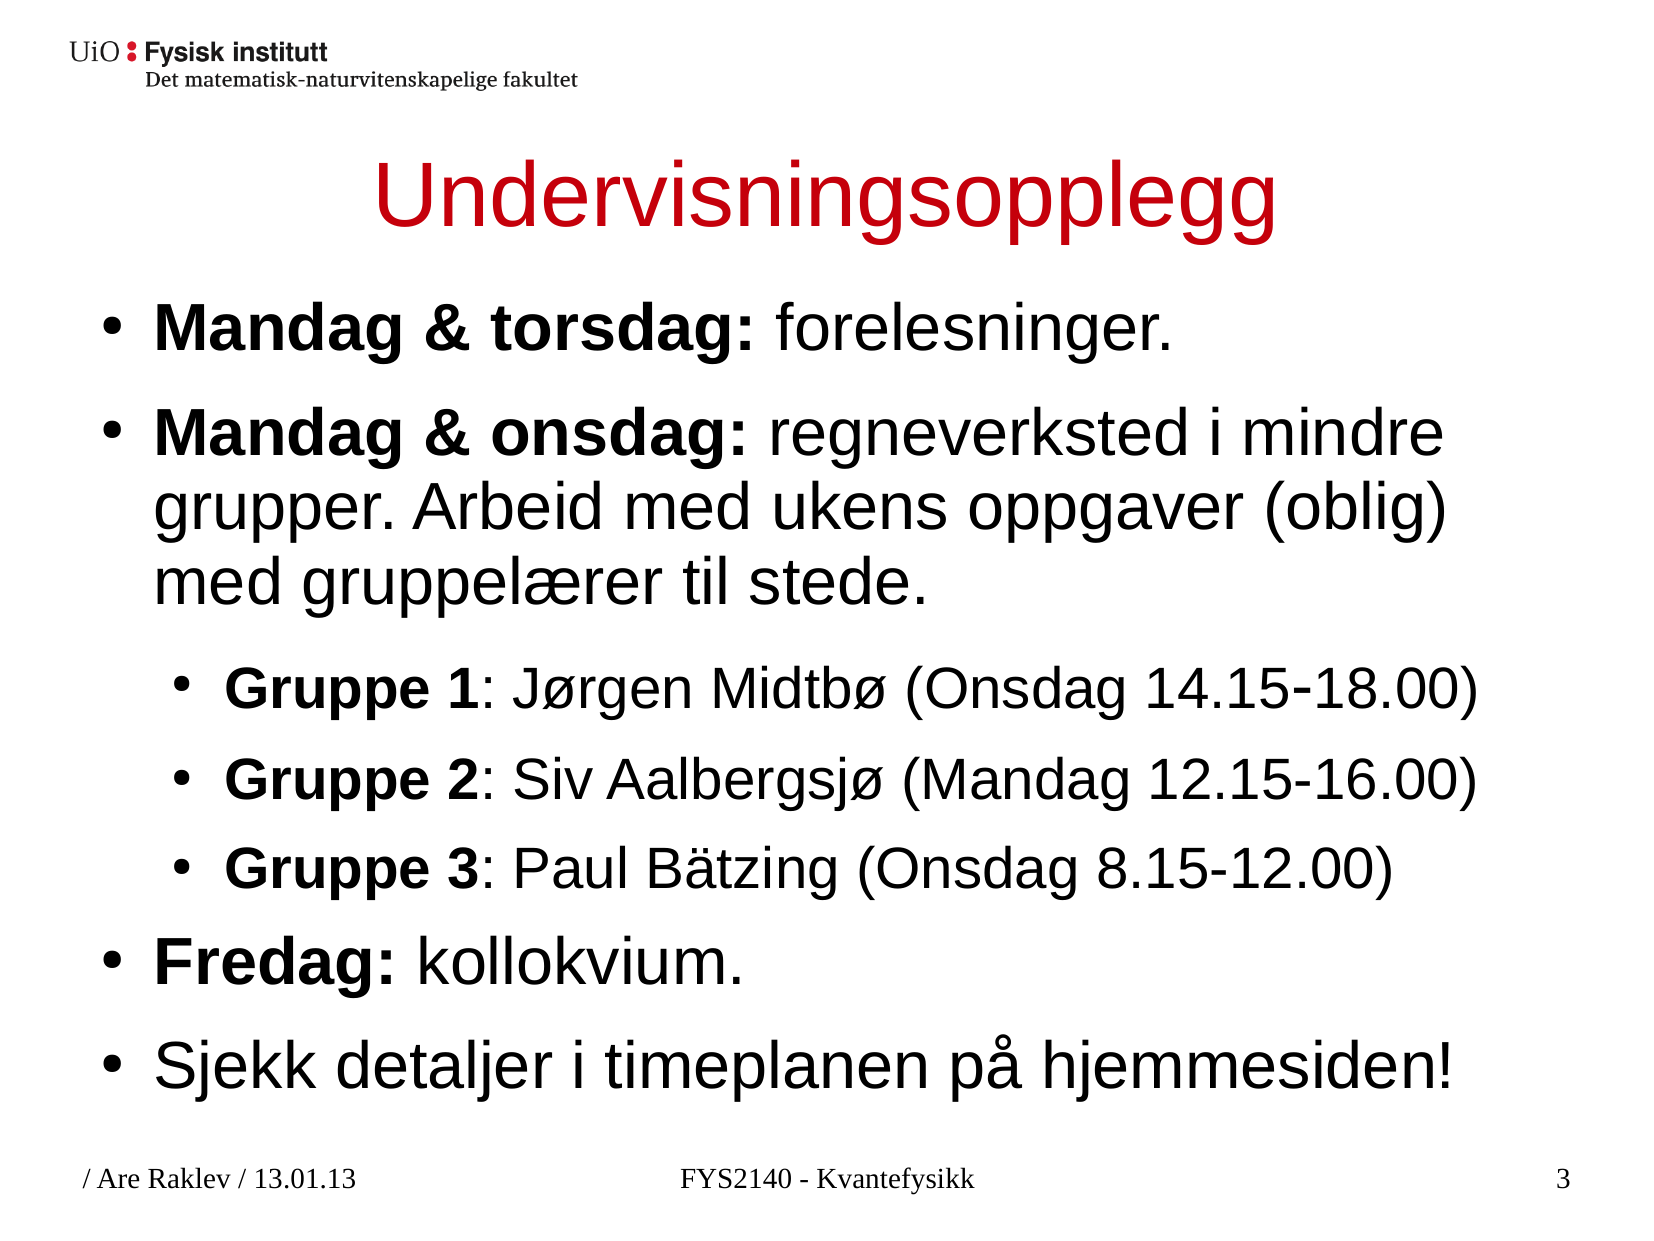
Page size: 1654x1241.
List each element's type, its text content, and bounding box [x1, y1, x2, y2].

list Mandag & torsdag: forelesninger. Mandag & onsdag: regneverksted i mindre grupper. Arbeid med ukens oppgaver (oblig) med gruppelærer til stede. Gruppe 1: Jørgen Midtbø (Onsdag 14.15-18.00) Gruppe 2: Siv Aalbergsjø (Mandag 12.15-16.00) Gruppe 3: Paul Bätzing (Onsdag 8.15-12.00) Fredag: kollokvium. Sjekk detaljer i timeplanen på hjemmesiden! [82, 290, 1571, 1102]
title Undervisningsopplegg [82, 90, 1571, 290]
picture [68, 37, 581, 93]
